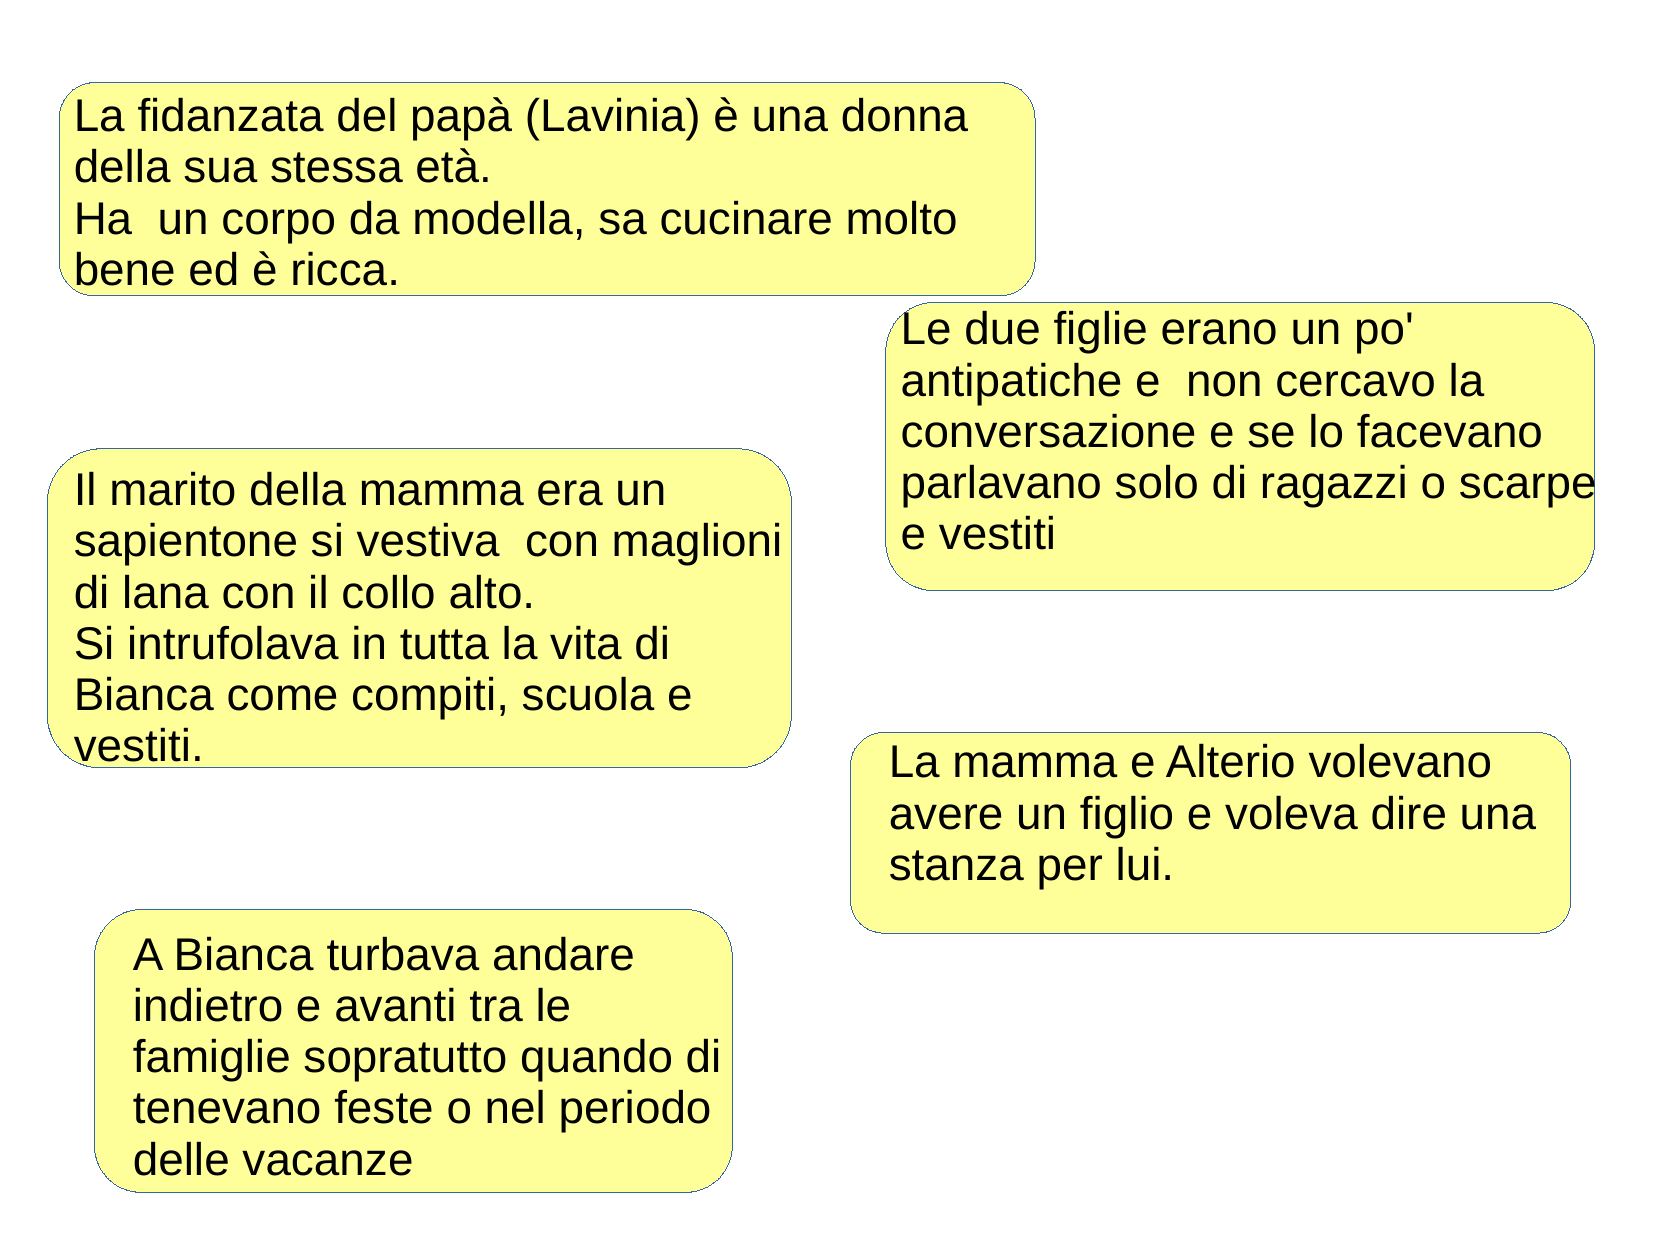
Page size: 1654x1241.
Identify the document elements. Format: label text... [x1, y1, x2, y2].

text_box Il marito della mamma era un sapientone si vestiva con maglioni di lana con il collo alto. Si intrufolava in tutta la vita di Bianca come compiti, scuola e vestiti. [59, 456, 804, 863]
text_box [850, 733, 1571, 934]
text_box [47, 468, 59, 748]
text_box A Bianca turbava andare indietro e avanti tra le famiglie sopratutto quando di tenevano feste o nel periodo delle vacanze [118, 921, 756, 1193]
text_box La fidanzata del papà (Lavinia) è una donna della sua stessa età. Ha un corpo da modella, sa cucinare molto bene ed è ricca. [59, 82, 1036, 303]
text_box [73, 448, 765, 456]
text_box Le due figlie erano un po' antipatiche e non cercavo la conversazione e se lo facevano parlavano solo di ragazzi o scarpe e vestiti [885, 295, 1642, 567]
text_box [892, 567, 1588, 591]
text_box La mamma e Alterio volevano avere un figlio e voleva dire una stanza per lui. [874, 729, 1607, 898]
text_box [94, 909, 717, 1187]
